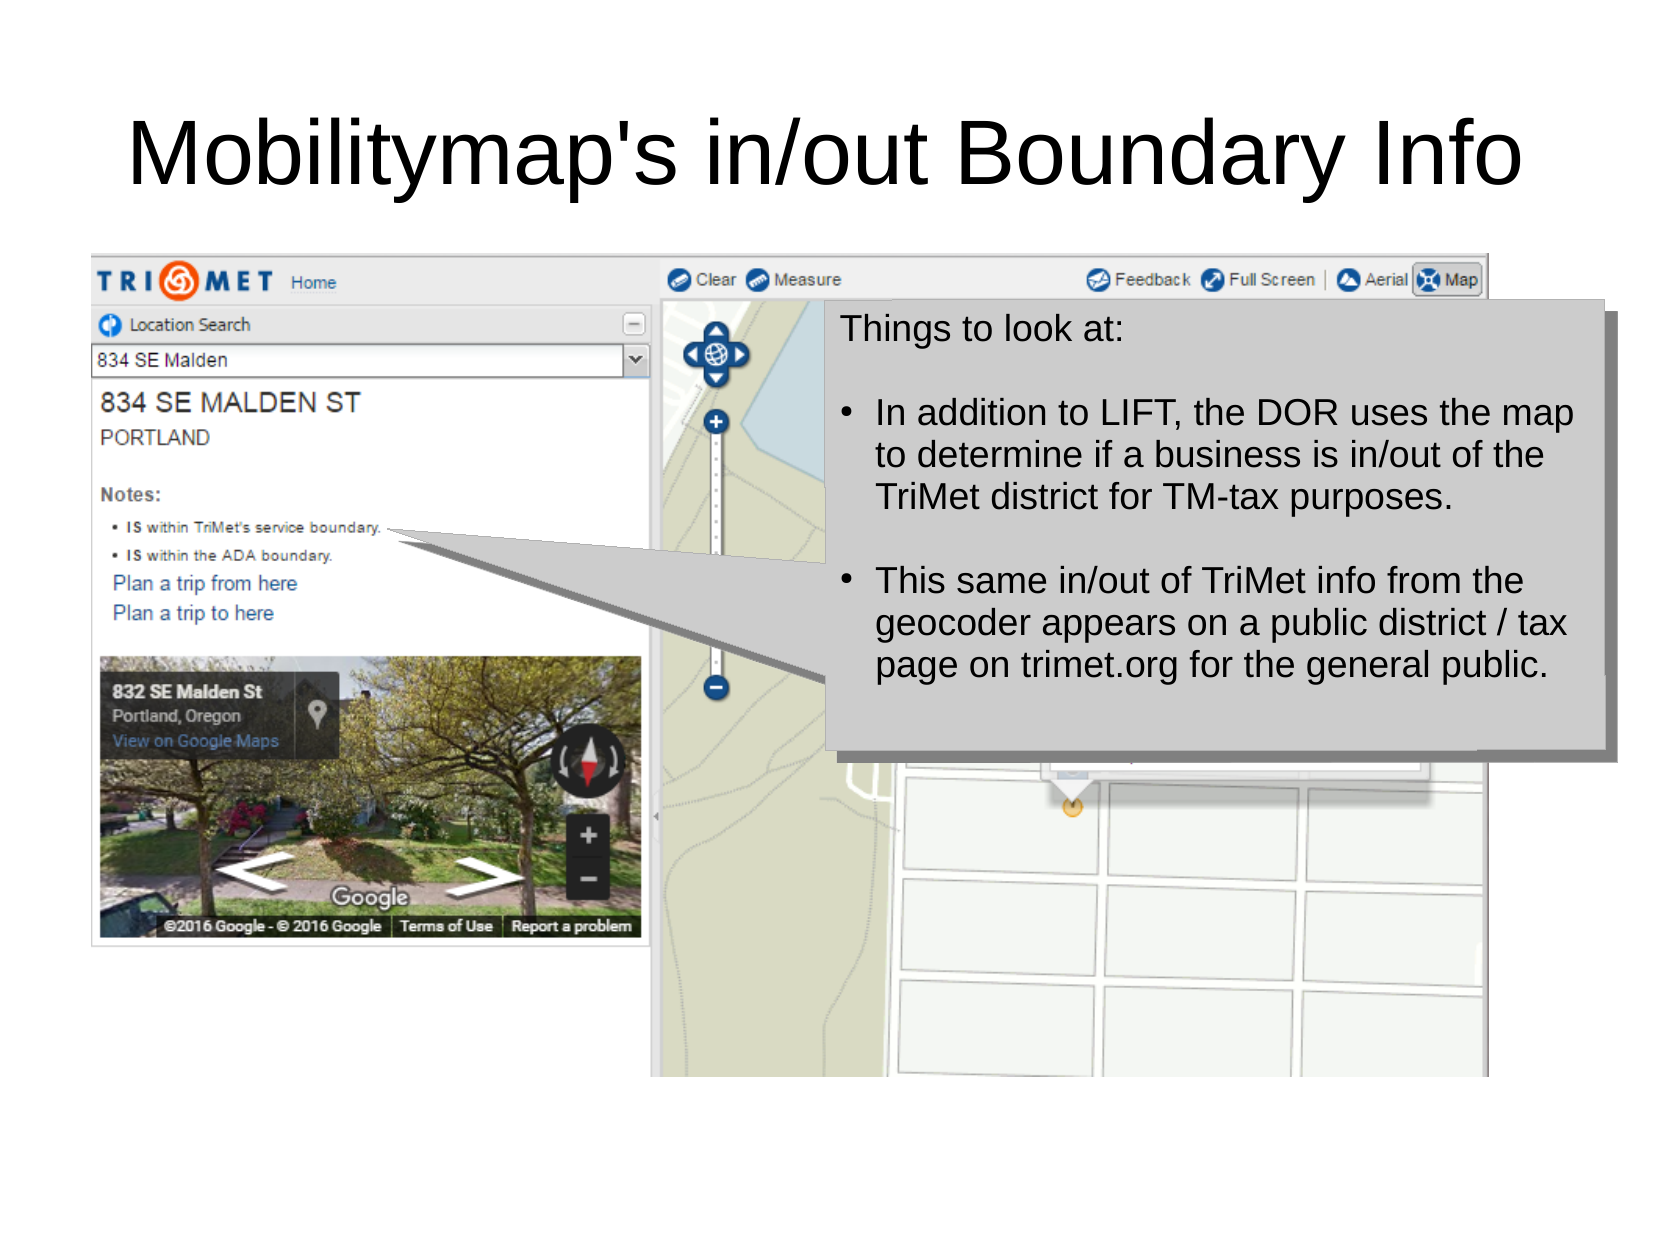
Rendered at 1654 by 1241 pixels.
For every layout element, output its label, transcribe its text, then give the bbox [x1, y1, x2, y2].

text_box Things to look at: In addition to LIFT, the DOR uses the map to determine if a business is in/out of the TriMet district for TM-tax purposes. This same in/out of TriMet info from the geocoder appears on a public district / tax page on trimet.org for the general public. [387, 299, 1606, 751]
title Mobilitymap's in/out Boundary Info [82, 49, 1571, 257]
picture [91, 253, 1489, 1077]
